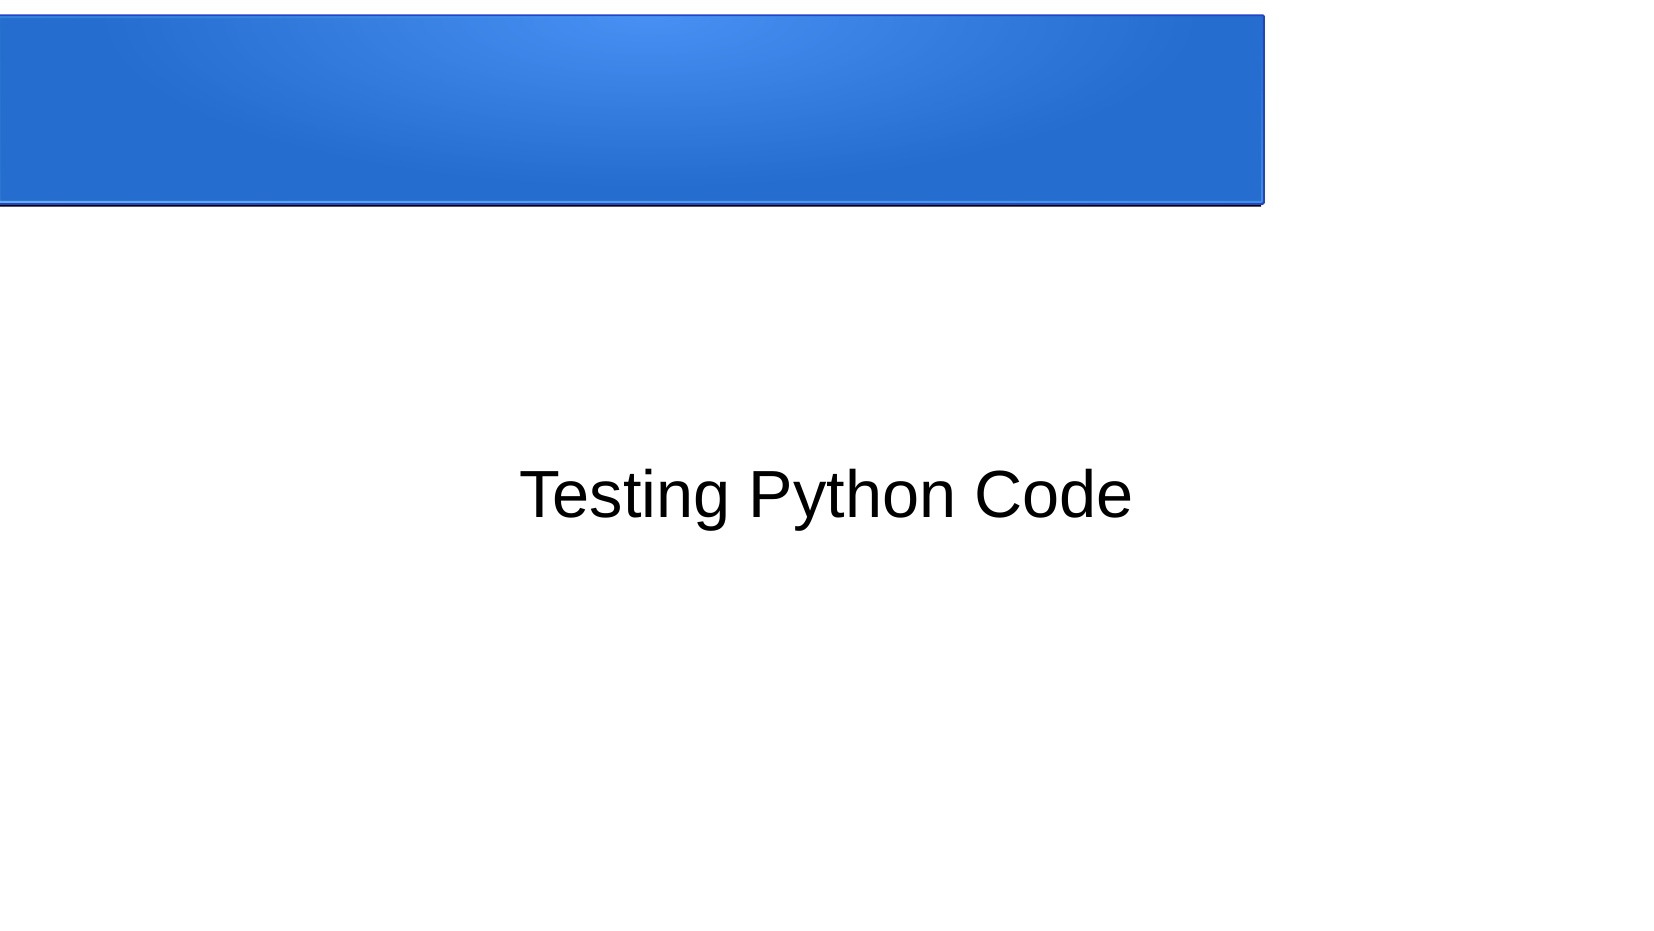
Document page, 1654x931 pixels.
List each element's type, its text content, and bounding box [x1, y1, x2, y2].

subtitle Testing Python Code [82, 224, 1571, 764]
